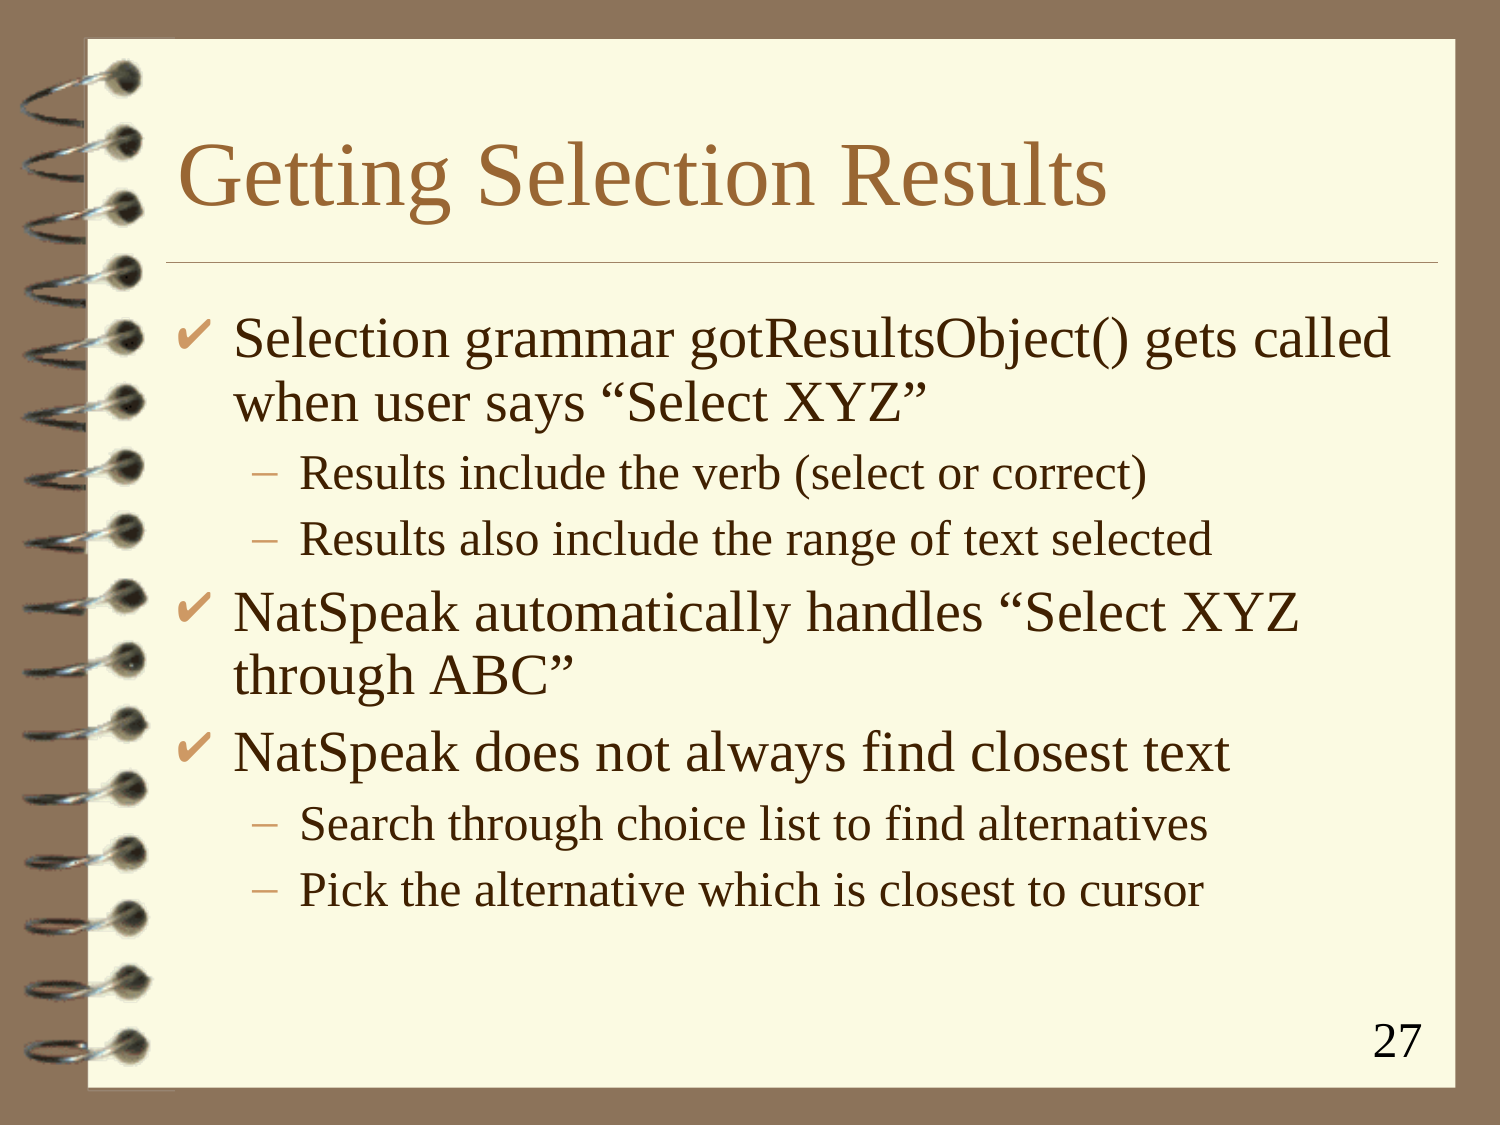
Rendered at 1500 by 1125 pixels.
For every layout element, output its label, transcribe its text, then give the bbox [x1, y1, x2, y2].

picture [0, 0, 175, 1125]
title Getting Selection Results [162, 74, 1438, 263]
list Selection grammar gotResultsObject() gets called when user says “Select XYZ” Results include the verb (select or correct) Results also include the range of text selected NatSpeak automatically handles “Select XYZ through ABC” NatSpeak does not always find closest text Search through choice list to find alternatives Pick the alternative which is closest to cursor [162, 299, 1438, 976]
